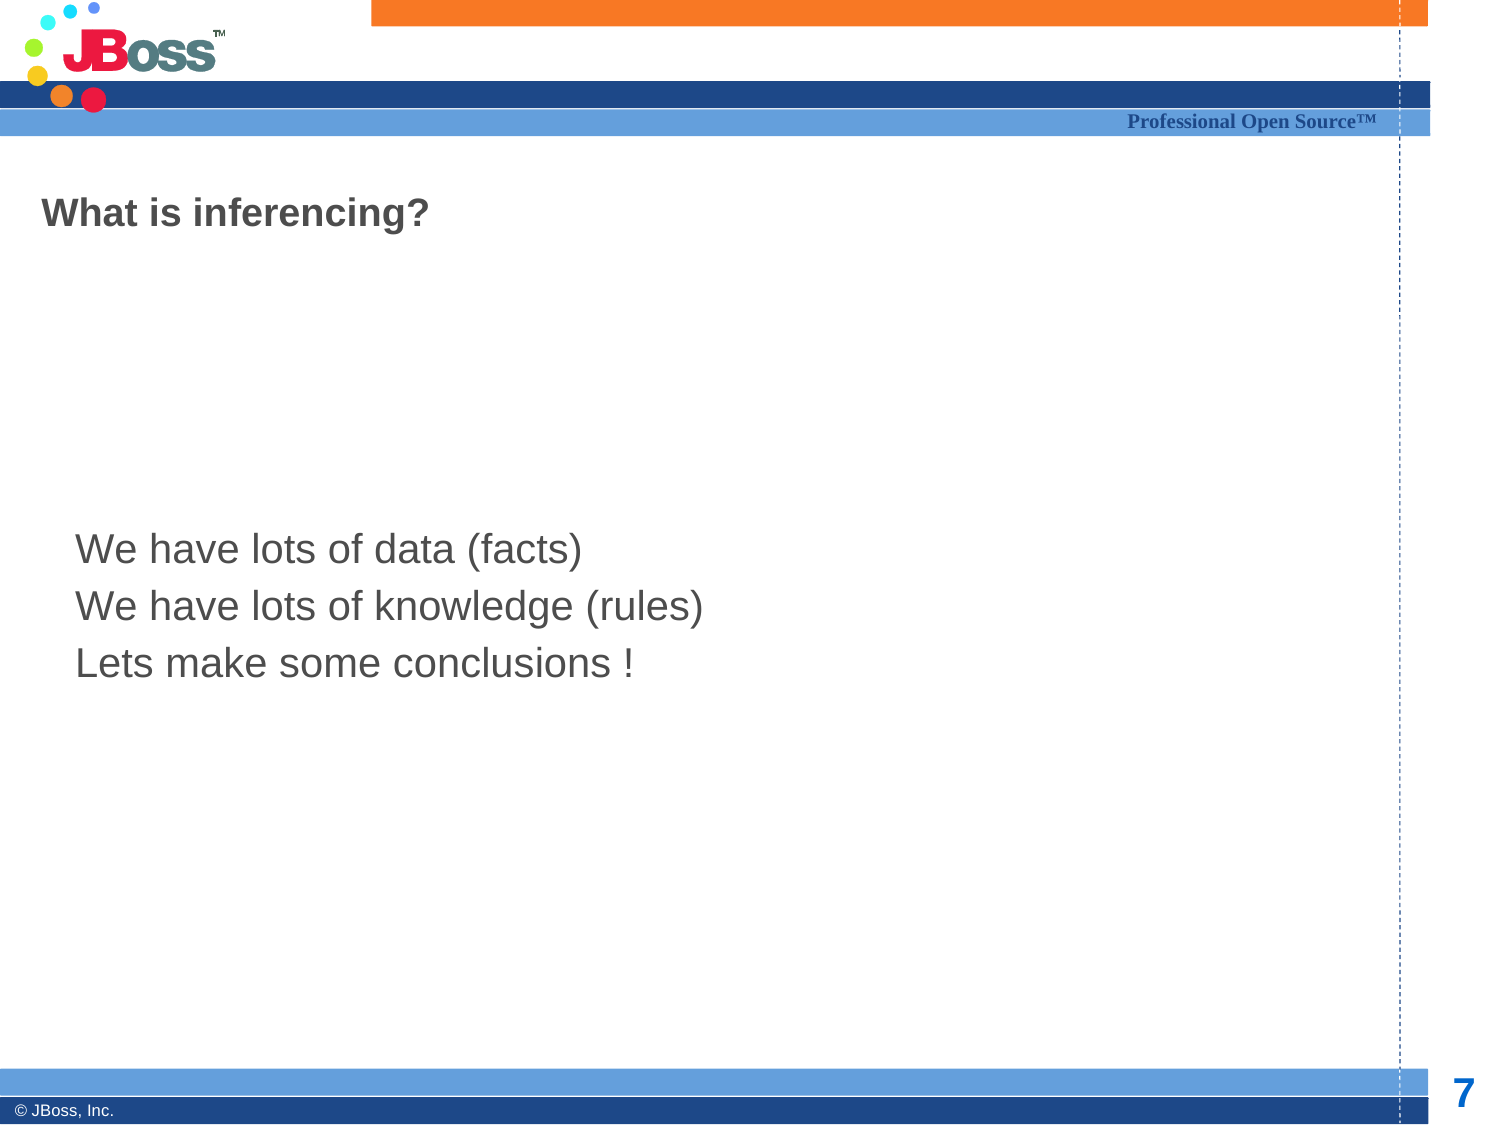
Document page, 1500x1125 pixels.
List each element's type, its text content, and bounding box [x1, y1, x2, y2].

title What is inferencing? [41, 129, 1329, 296]
subtitle We have lots of data (facts) We have lots of knowledge (rules) Lets make some conclusions ! [75, 263, 1425, 1006]
